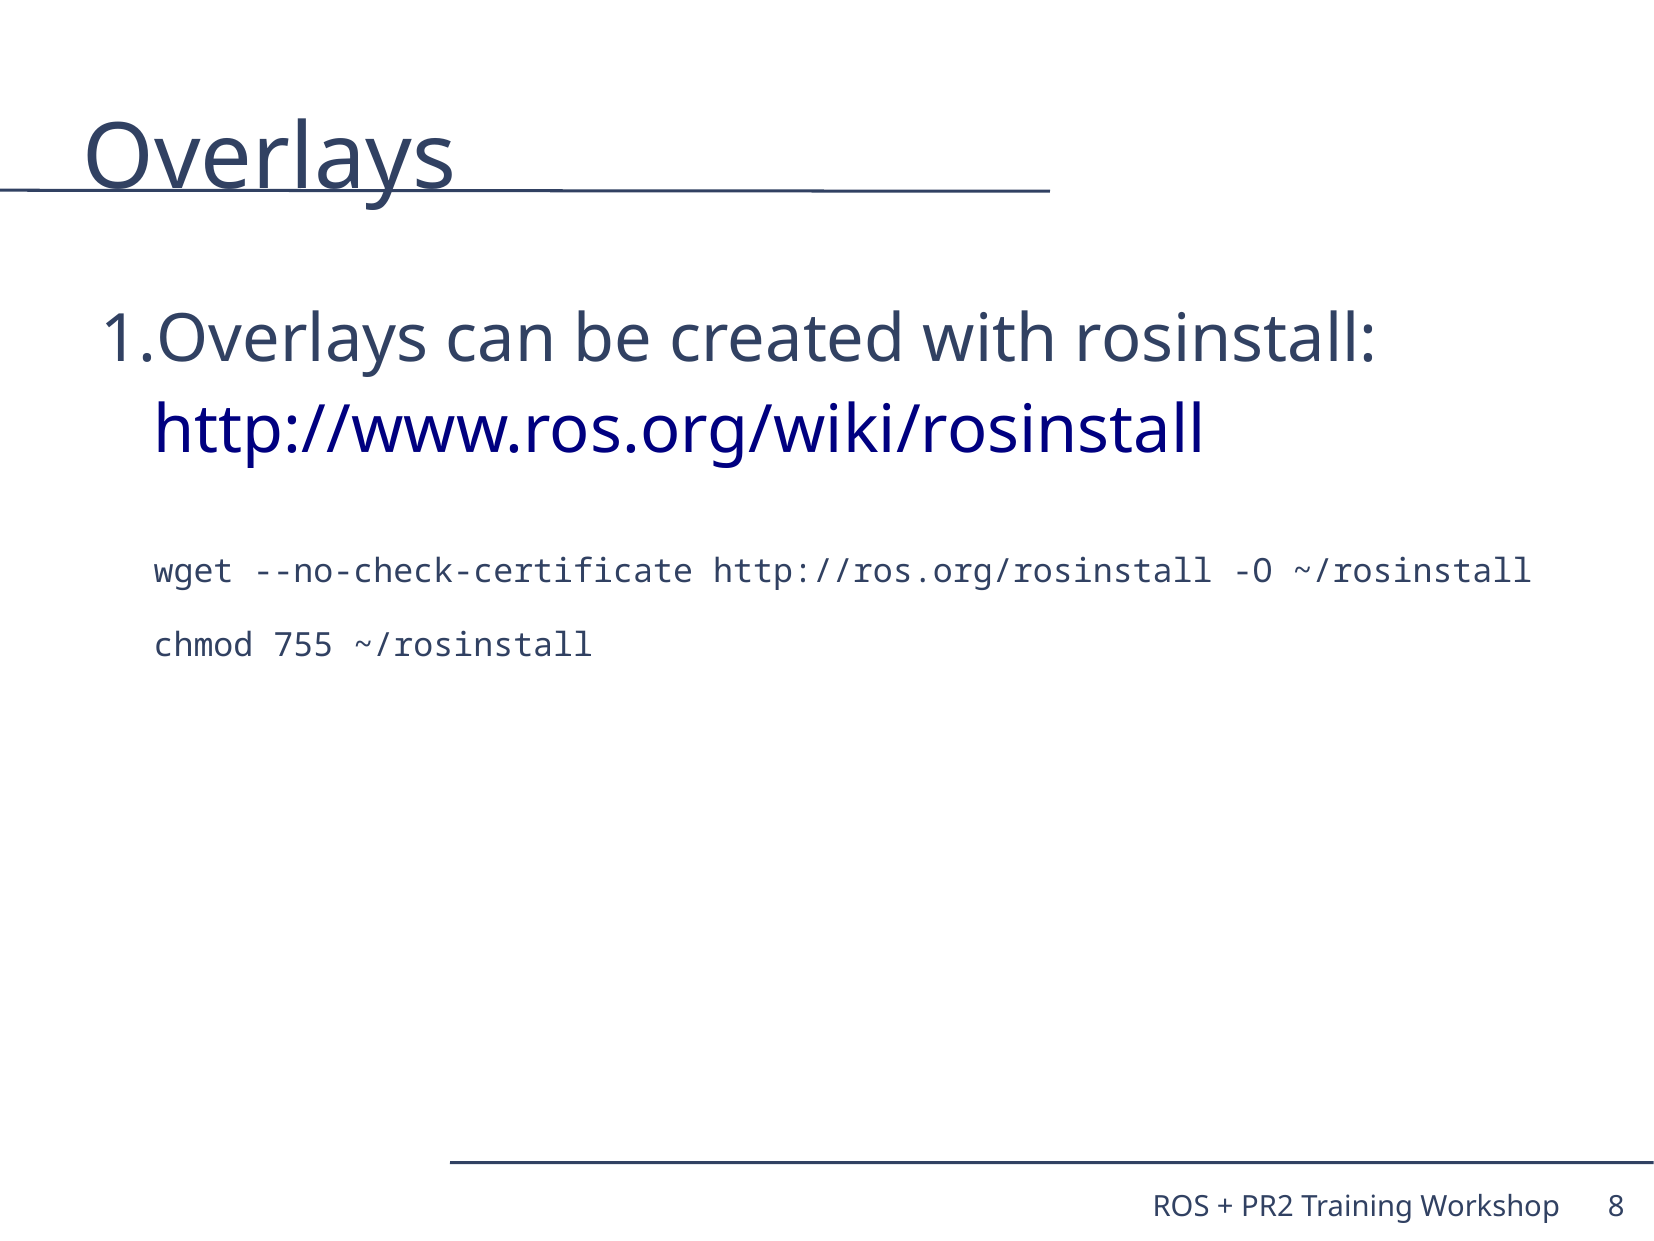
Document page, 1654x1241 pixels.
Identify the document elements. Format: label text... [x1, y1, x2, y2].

title Overlays [82, 56, 1571, 250]
list Overlays can be created with rosinstall: http://www.ros.org/wiki/rosinstall wget --no-check-certificate http://ros.org/rosinstall -O ~/rosinstall chmod 755 ~/rosinstall [82, 290, 1571, 1109]
